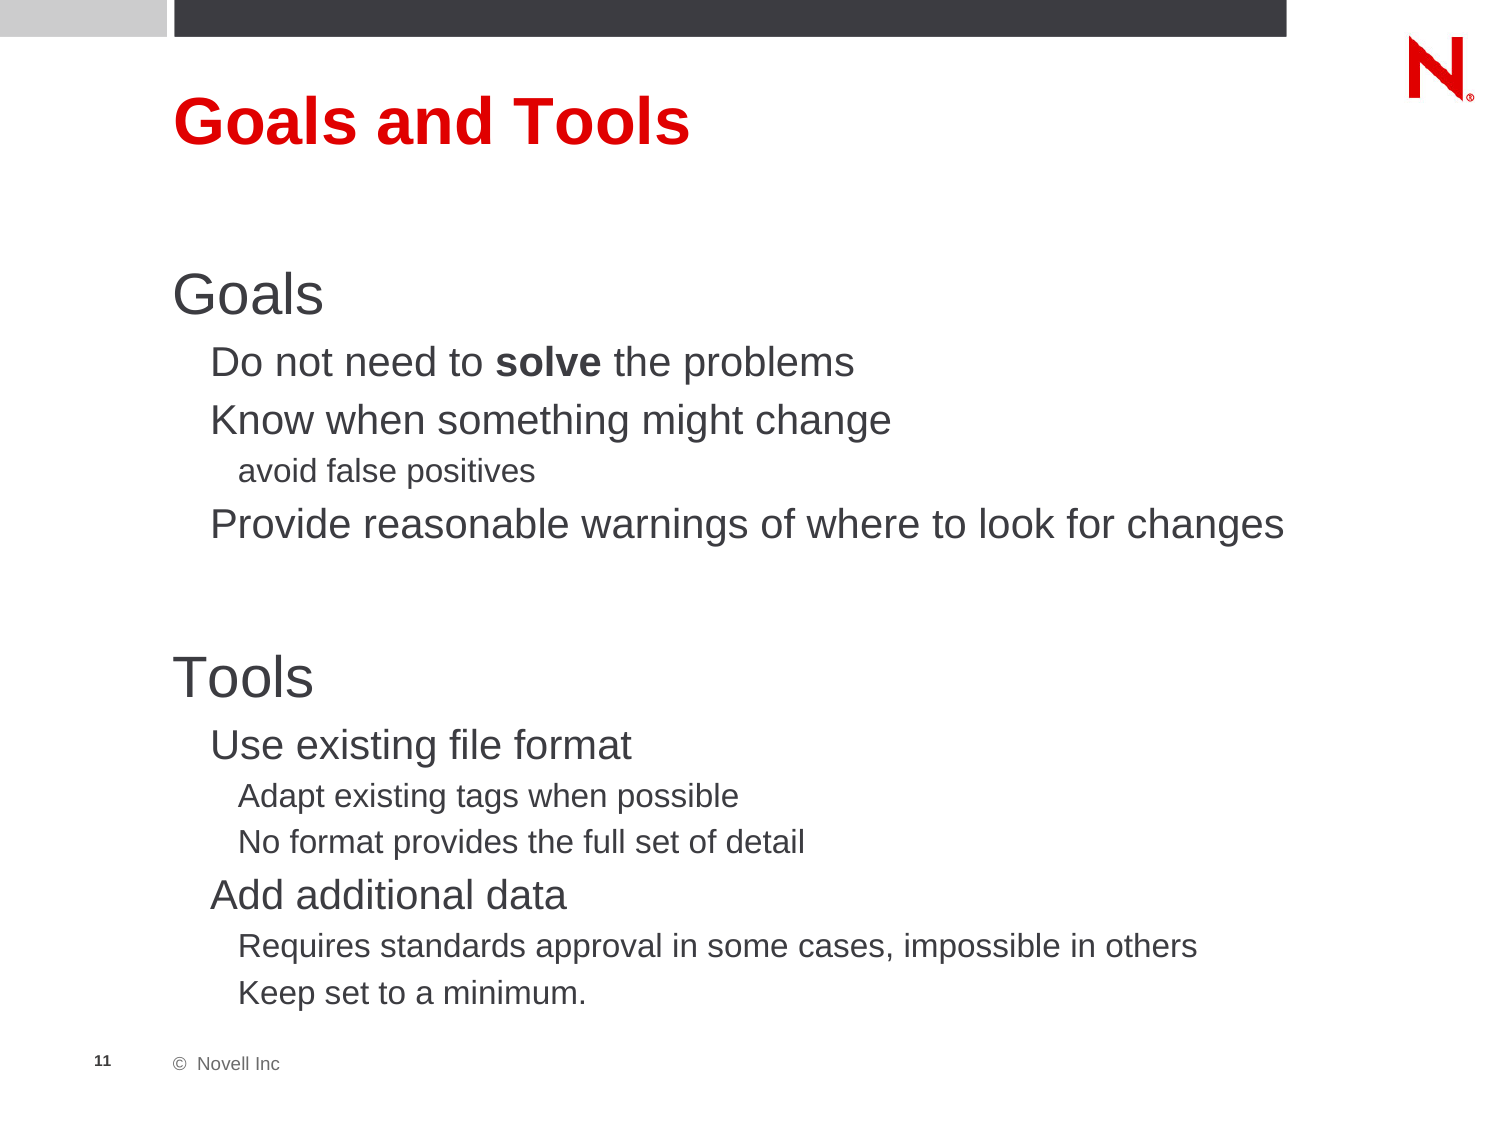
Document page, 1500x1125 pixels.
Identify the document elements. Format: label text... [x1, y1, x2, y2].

title Goals and Tools [173, 41, 1395, 205]
picture [1404, 32, 1477, 105]
list Goals Do not need to solve the problems Know when something might change avoid false positives Provide reasonable warnings of where to look for changes Tools Use existing file format Adapt existing tags when possible No format provides the full set of detail Add additional data Requires standards approval in some cases, impossible in others Keep set to a minimum. [172, 246, 1413, 996]
